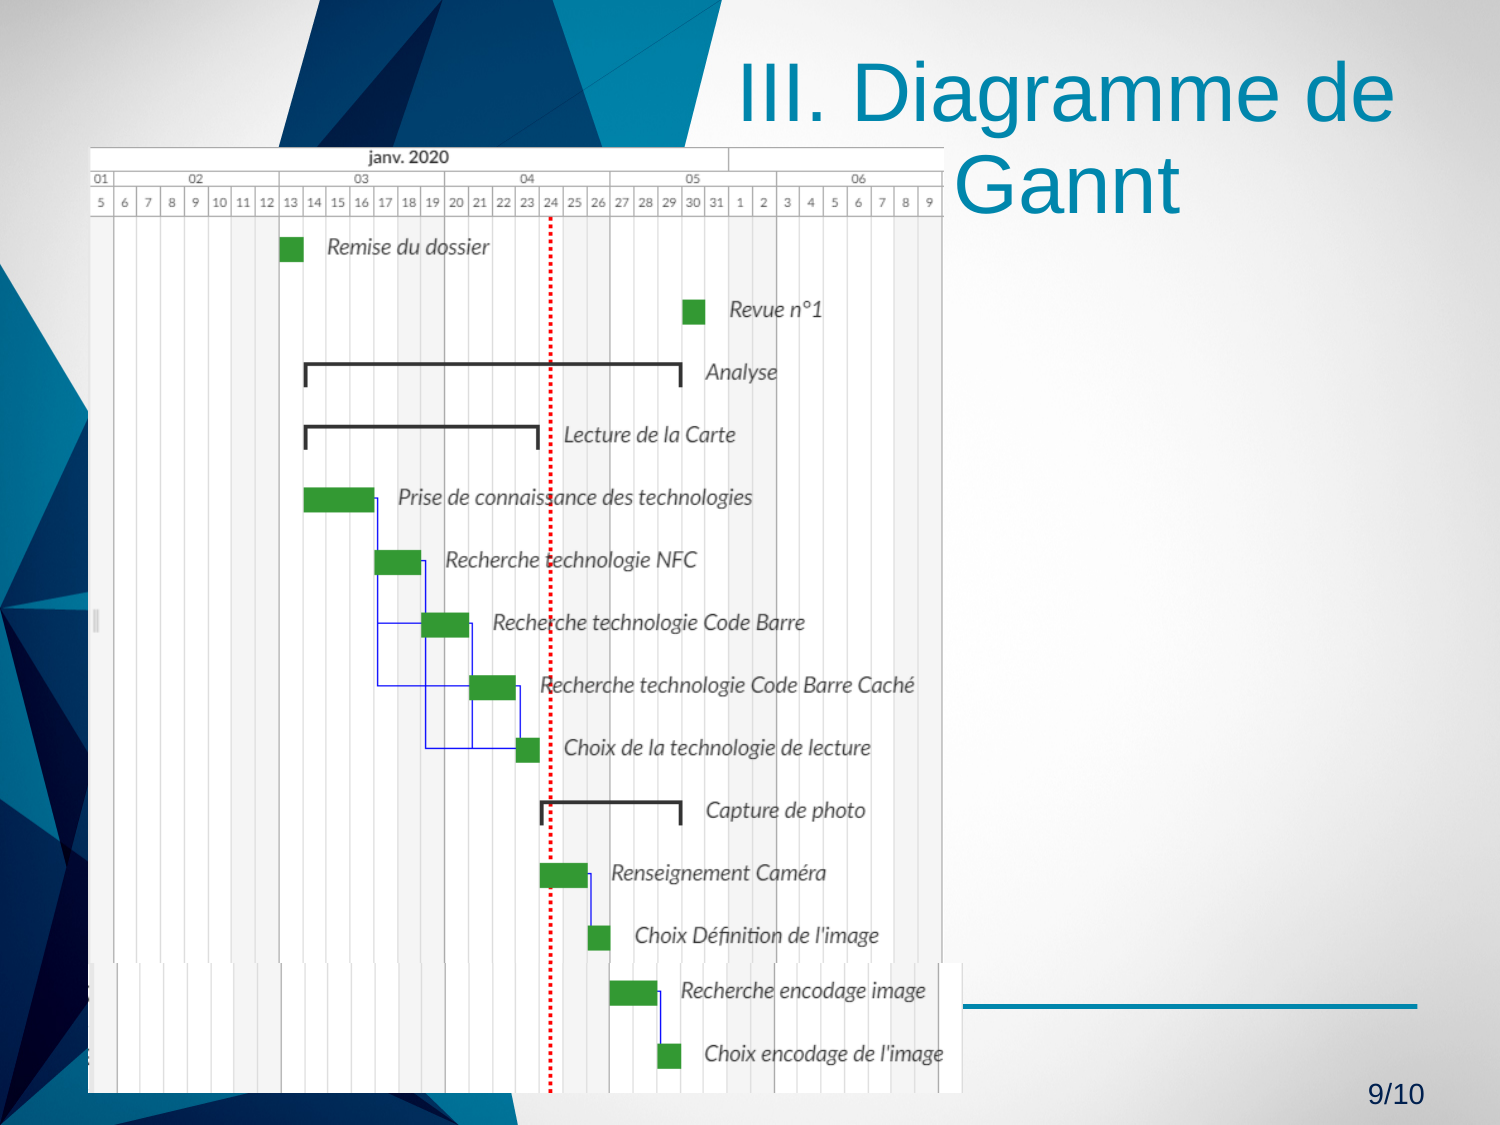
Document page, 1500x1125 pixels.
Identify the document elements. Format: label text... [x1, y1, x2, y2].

title III. Diagramme de Gannt [708, 44, 1425, 233]
picture [0, 0, 1500, 1125]
